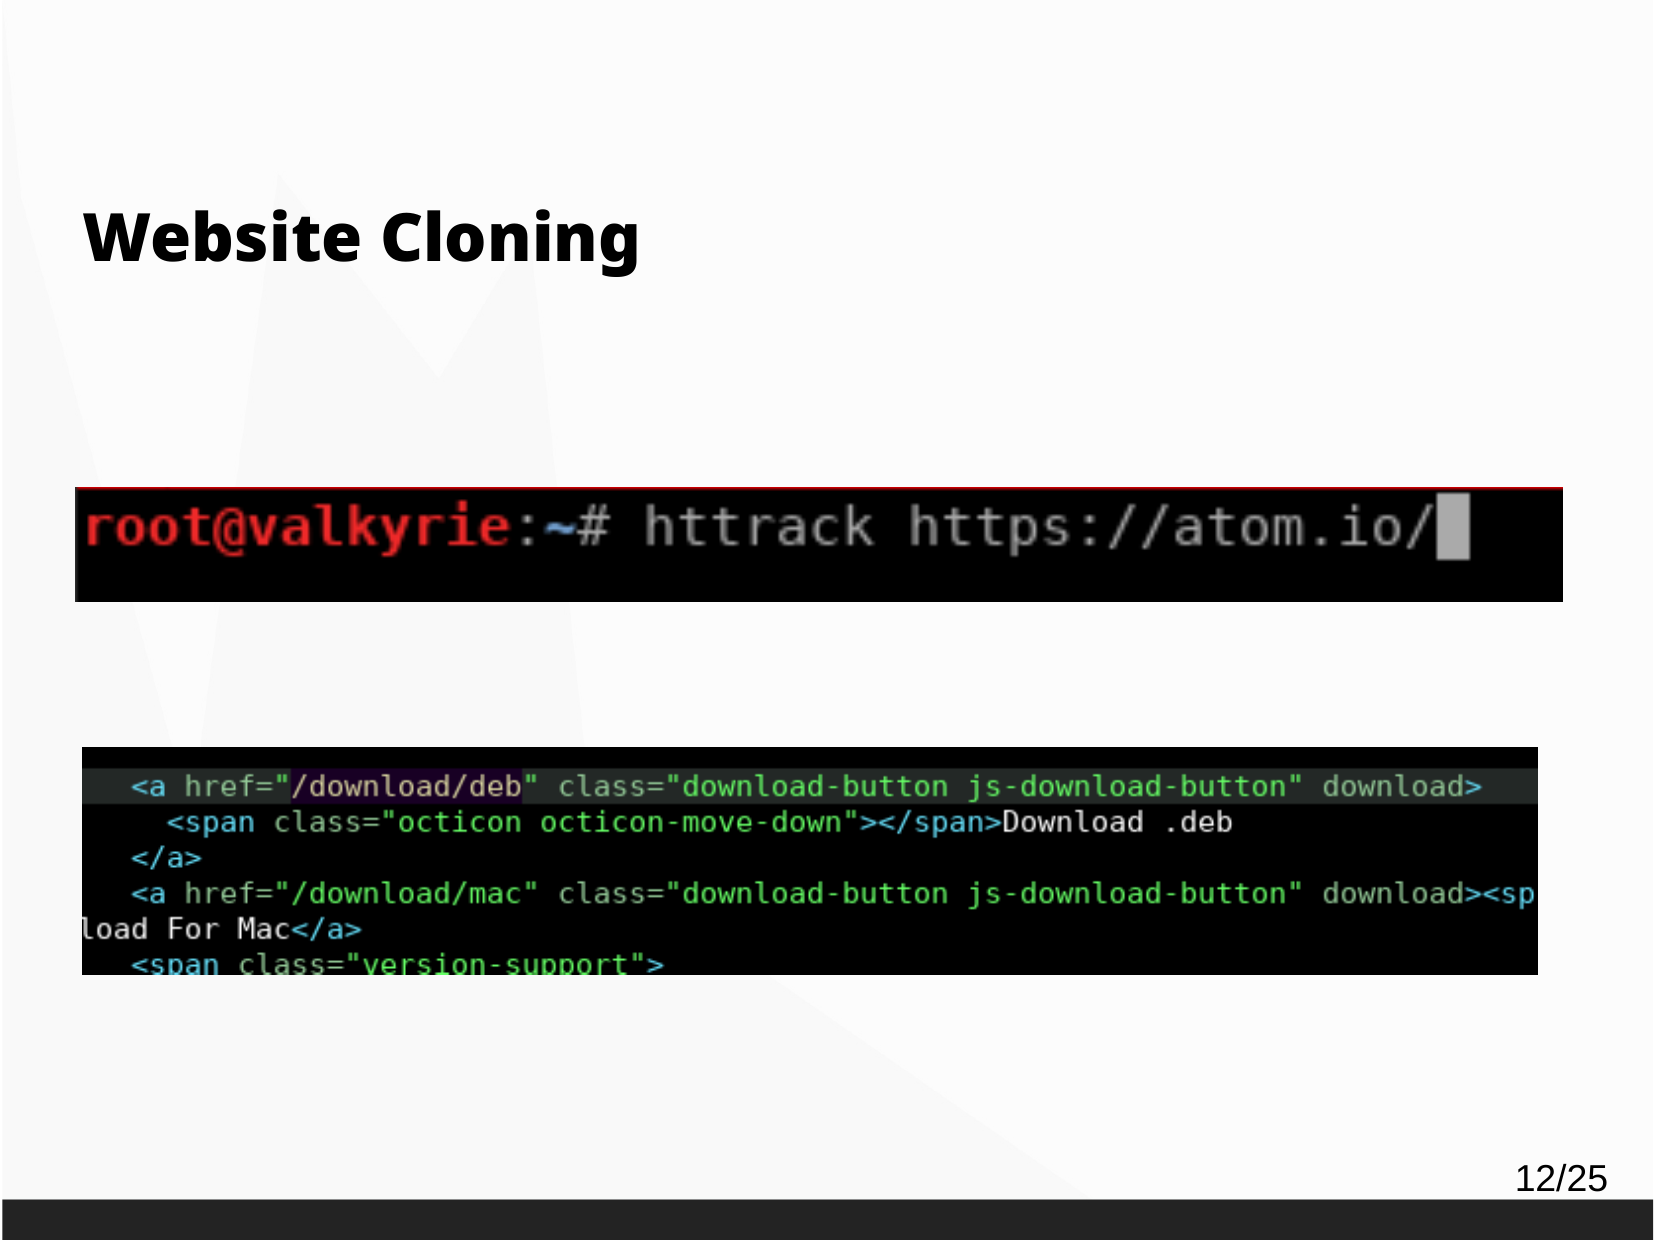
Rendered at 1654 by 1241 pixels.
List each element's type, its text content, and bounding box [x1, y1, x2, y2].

picture [2, 0, 1654, 1241]
text_box 12/25 [1500, 1149, 1651, 1201]
title Website Cloning [82, 139, 1571, 332]
